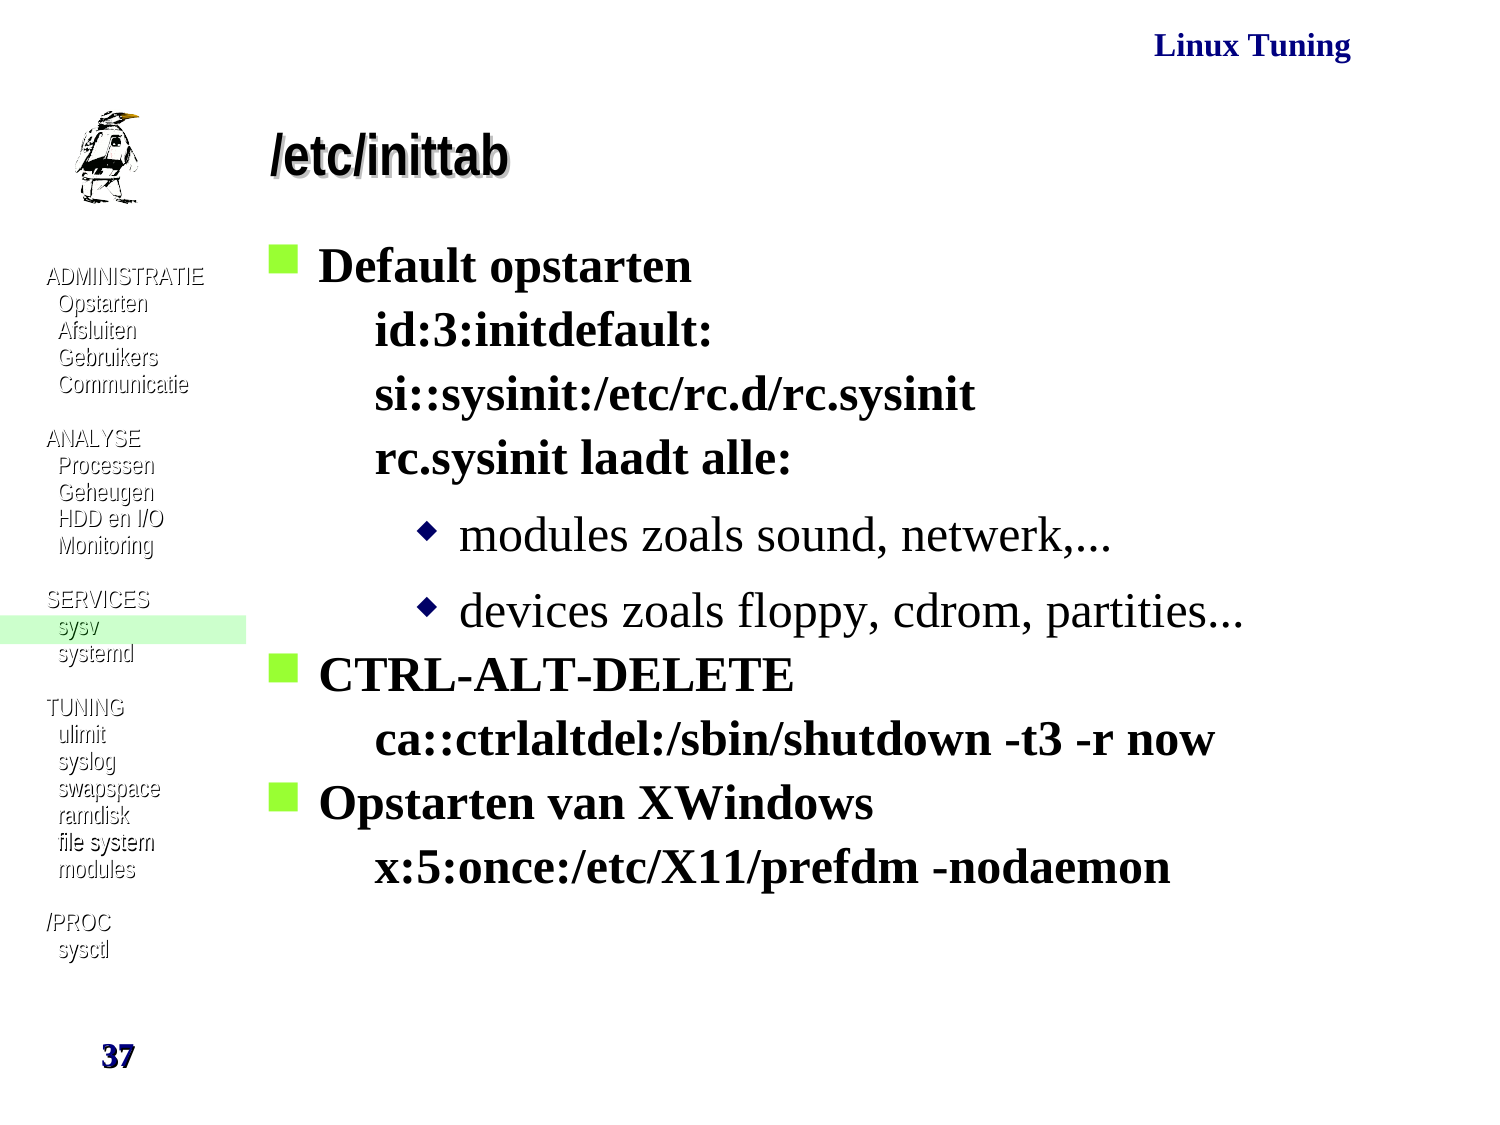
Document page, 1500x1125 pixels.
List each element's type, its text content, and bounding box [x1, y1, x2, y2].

picture [57, 105, 143, 206]
title /etc/inittab [270, 41, 1500, 250]
list Default opstarten id:3:initdefault: si::sysinit:/etc/rc.d/rc.sysinit rc.sysinit laadt alle: modules zoals sound, netwerk,... devices zoals floppy, cdrom, partities... CTRL-ALT-DELETE ca::ctrlaltdel:/sbin/shutdown -t3 -r now Opstarten van XWindows x:5:once:/etc/X11/prefdm -nodaemon [264, 229, 1486, 887]
text_box [0, 615, 247, 645]
